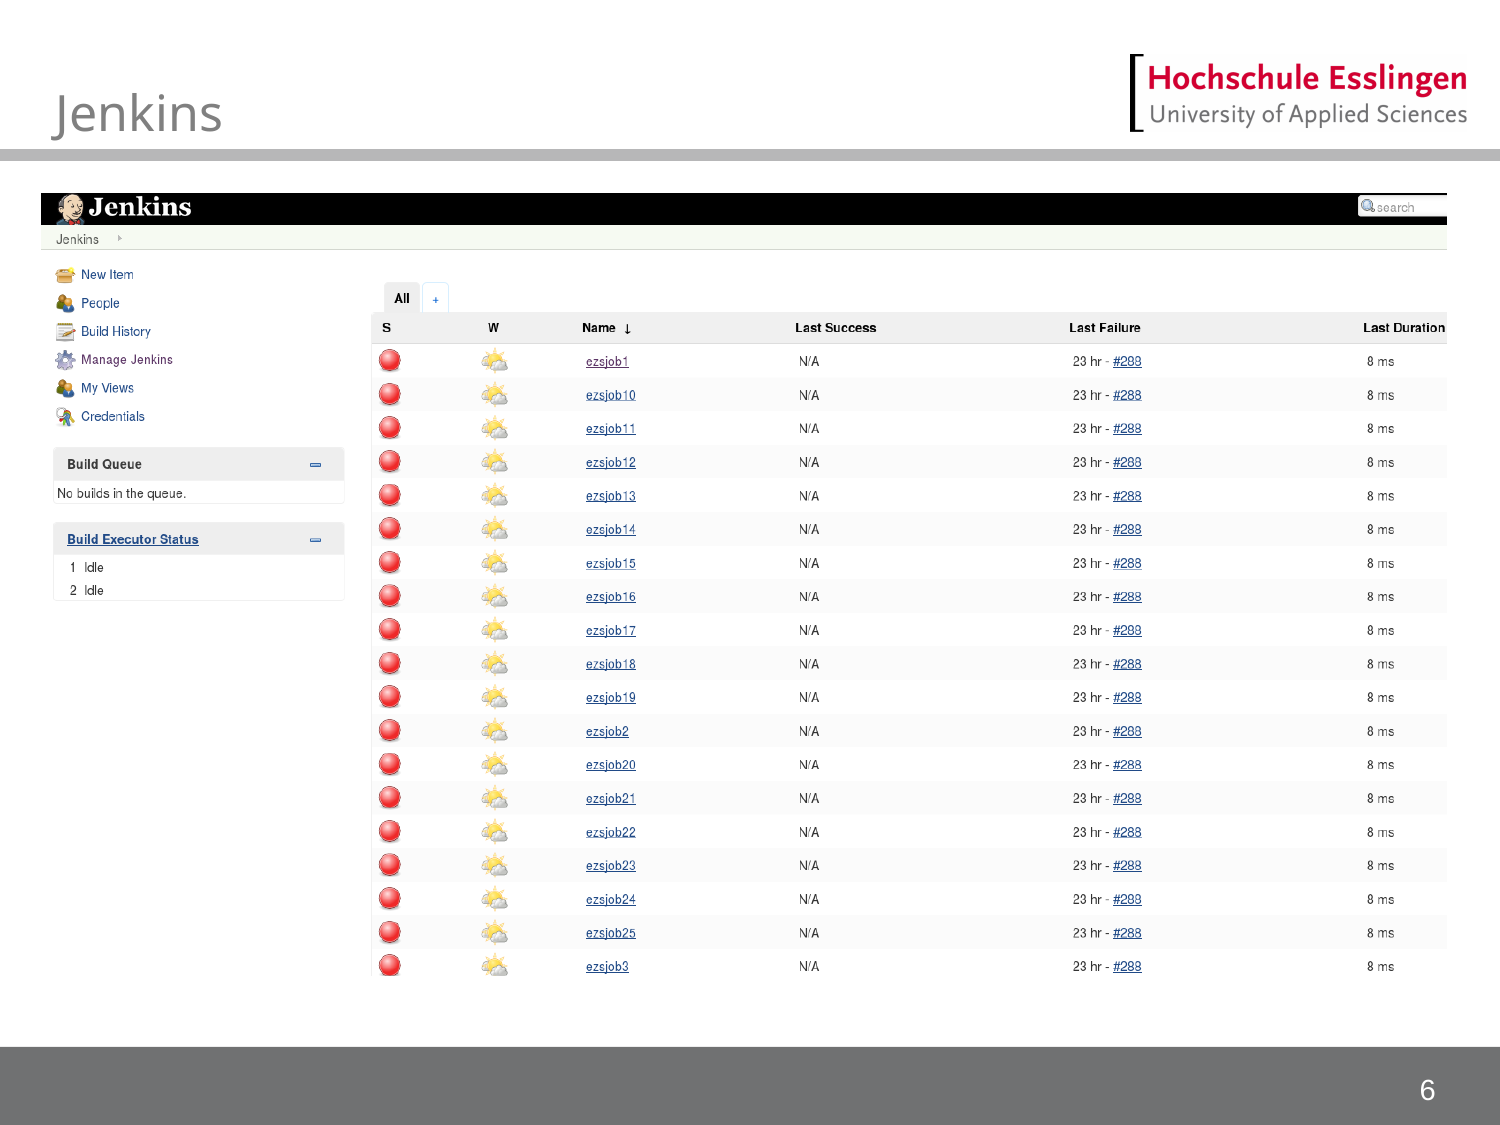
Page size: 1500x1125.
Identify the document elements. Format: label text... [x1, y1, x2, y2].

picture [1130, 54, 1467, 132]
title Jenkins [41, 6, 1105, 149]
picture [41, 193, 1447, 976]
